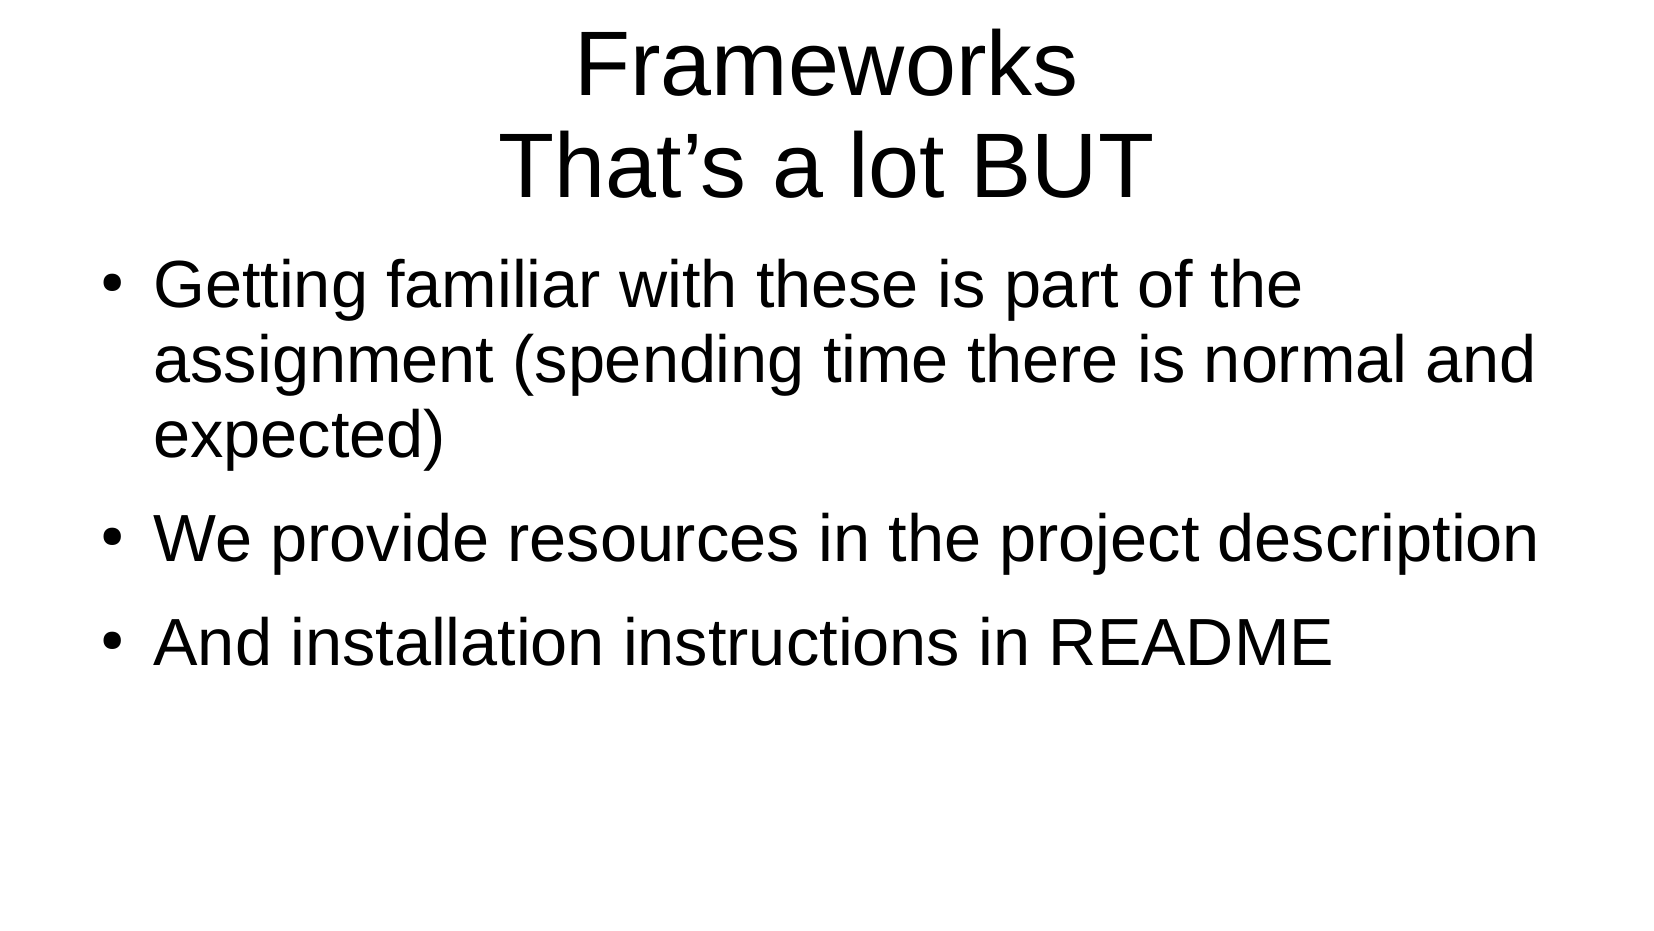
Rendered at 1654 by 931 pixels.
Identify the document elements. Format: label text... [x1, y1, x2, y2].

title Frameworks That’s a lot BUT [82, 12, 1571, 218]
list Getting familiar with these is part of the assignment (spending time there is normal and expected) We provide resources in the project description And installation instructions in README [82, 247, 1571, 787]
